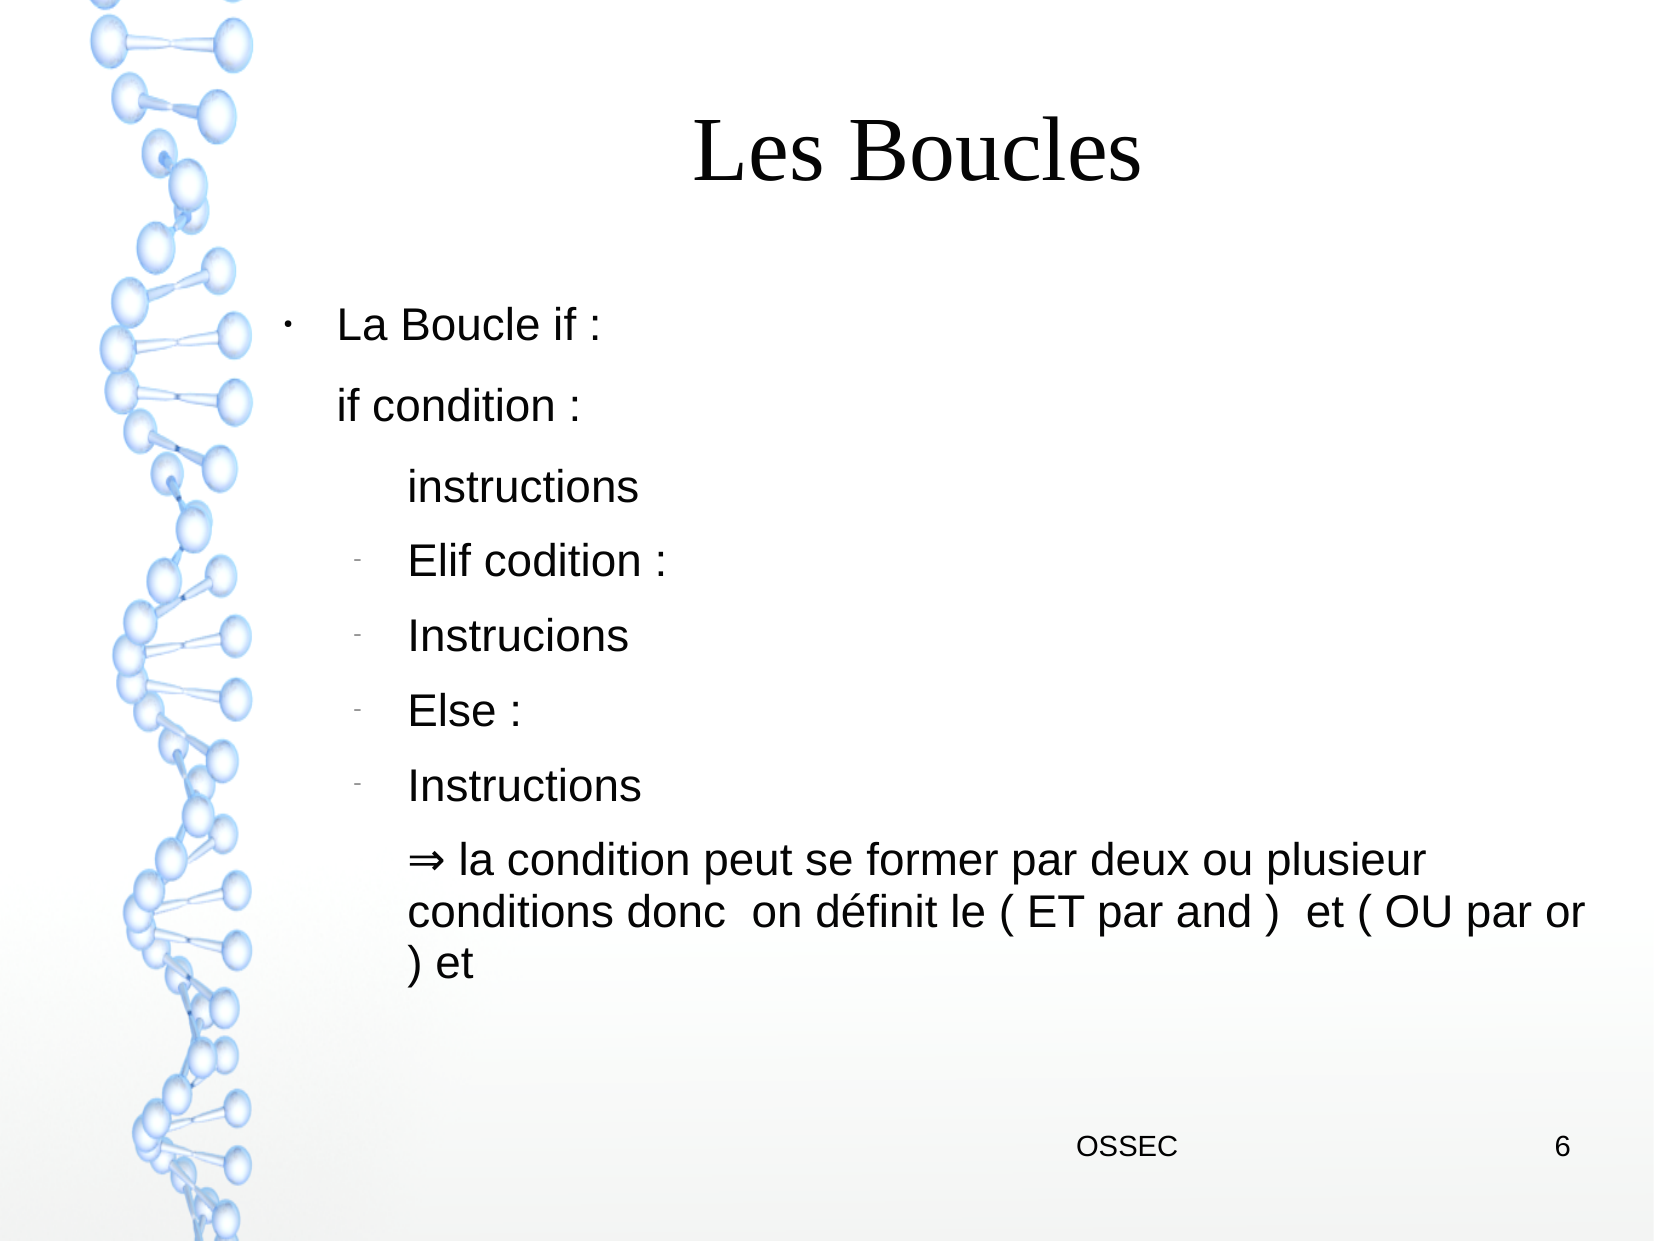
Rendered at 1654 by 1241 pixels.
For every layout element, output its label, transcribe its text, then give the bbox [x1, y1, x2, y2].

title Les Boucles [265, 47, 1595, 252]
list La Boucle if : if condition : instructions Elif codition : Instrucions Else : Instructions ⇒ la condition peut se former par deux ou plusieur conditions donc on définit le ( ET par and ) et ( OU par or ) et [265, 299, 1595, 1019]
picture [0, 0, 1654, 1241]
